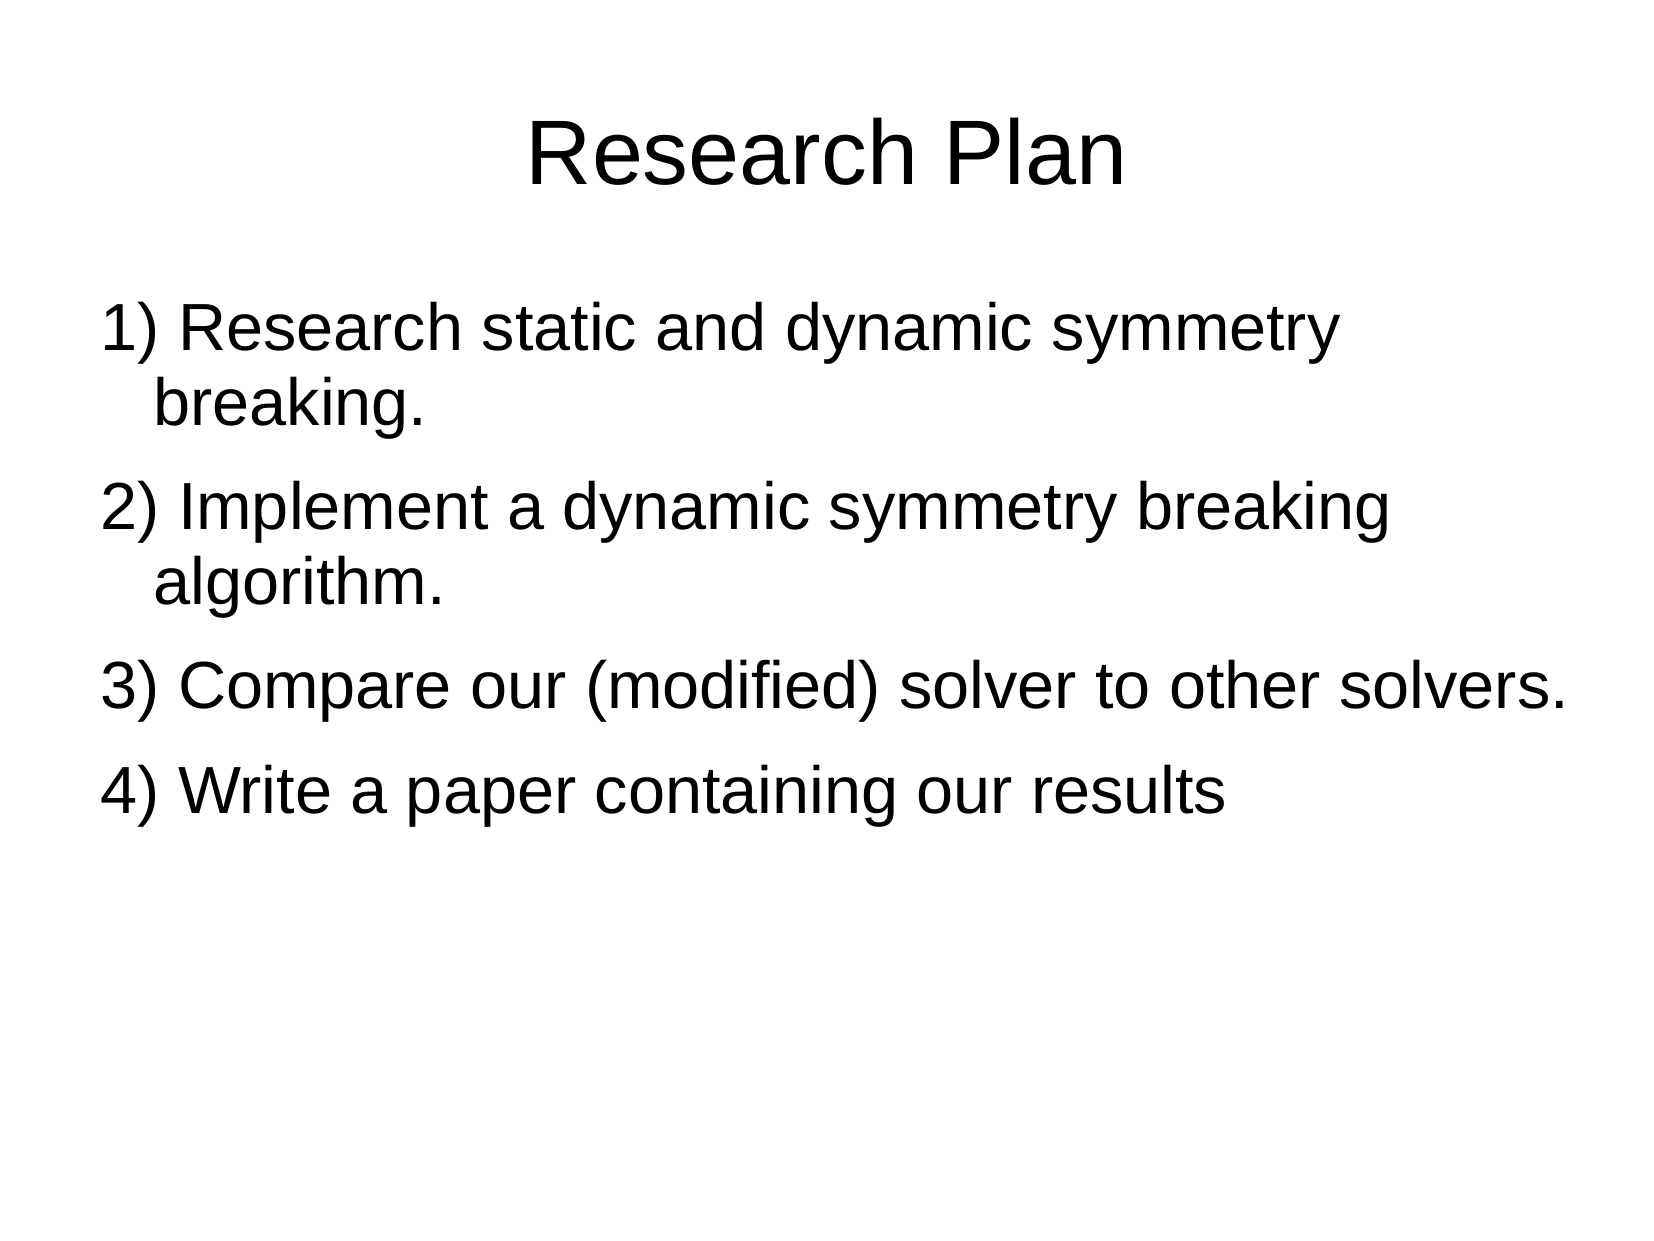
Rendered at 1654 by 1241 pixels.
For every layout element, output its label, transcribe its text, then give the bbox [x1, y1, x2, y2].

title Research Plan [82, 49, 1571, 257]
list Research static and dynamic symmetry breaking. Implement a dynamic symmetry breaking algorithm. Compare our (modified) solver to other solvers. Write a paper containing our results [82, 290, 1571, 1010]
